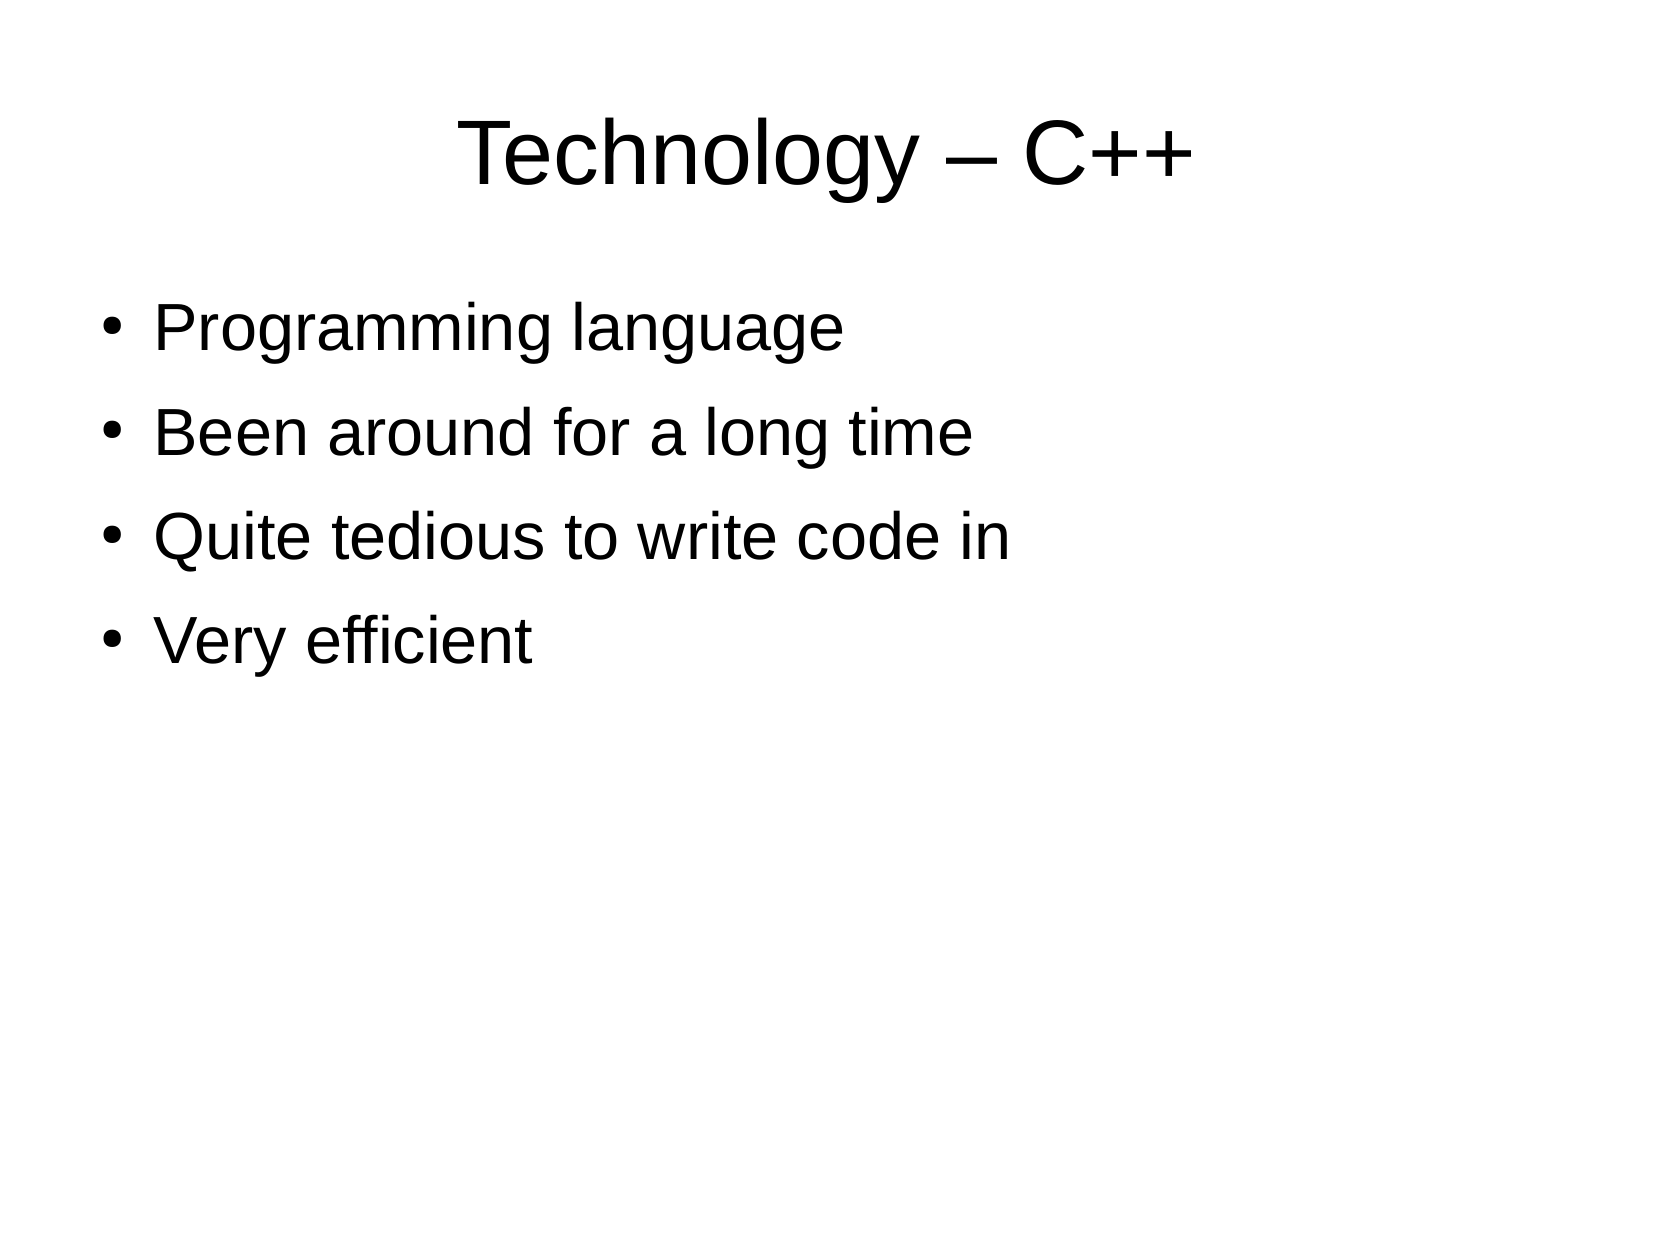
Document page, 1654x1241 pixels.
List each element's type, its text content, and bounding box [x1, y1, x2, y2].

title Technology – C++ [82, 49, 1571, 257]
list Programming language Been around for a long time Quite tedious to write code in Very efficient [82, 290, 1571, 1010]
